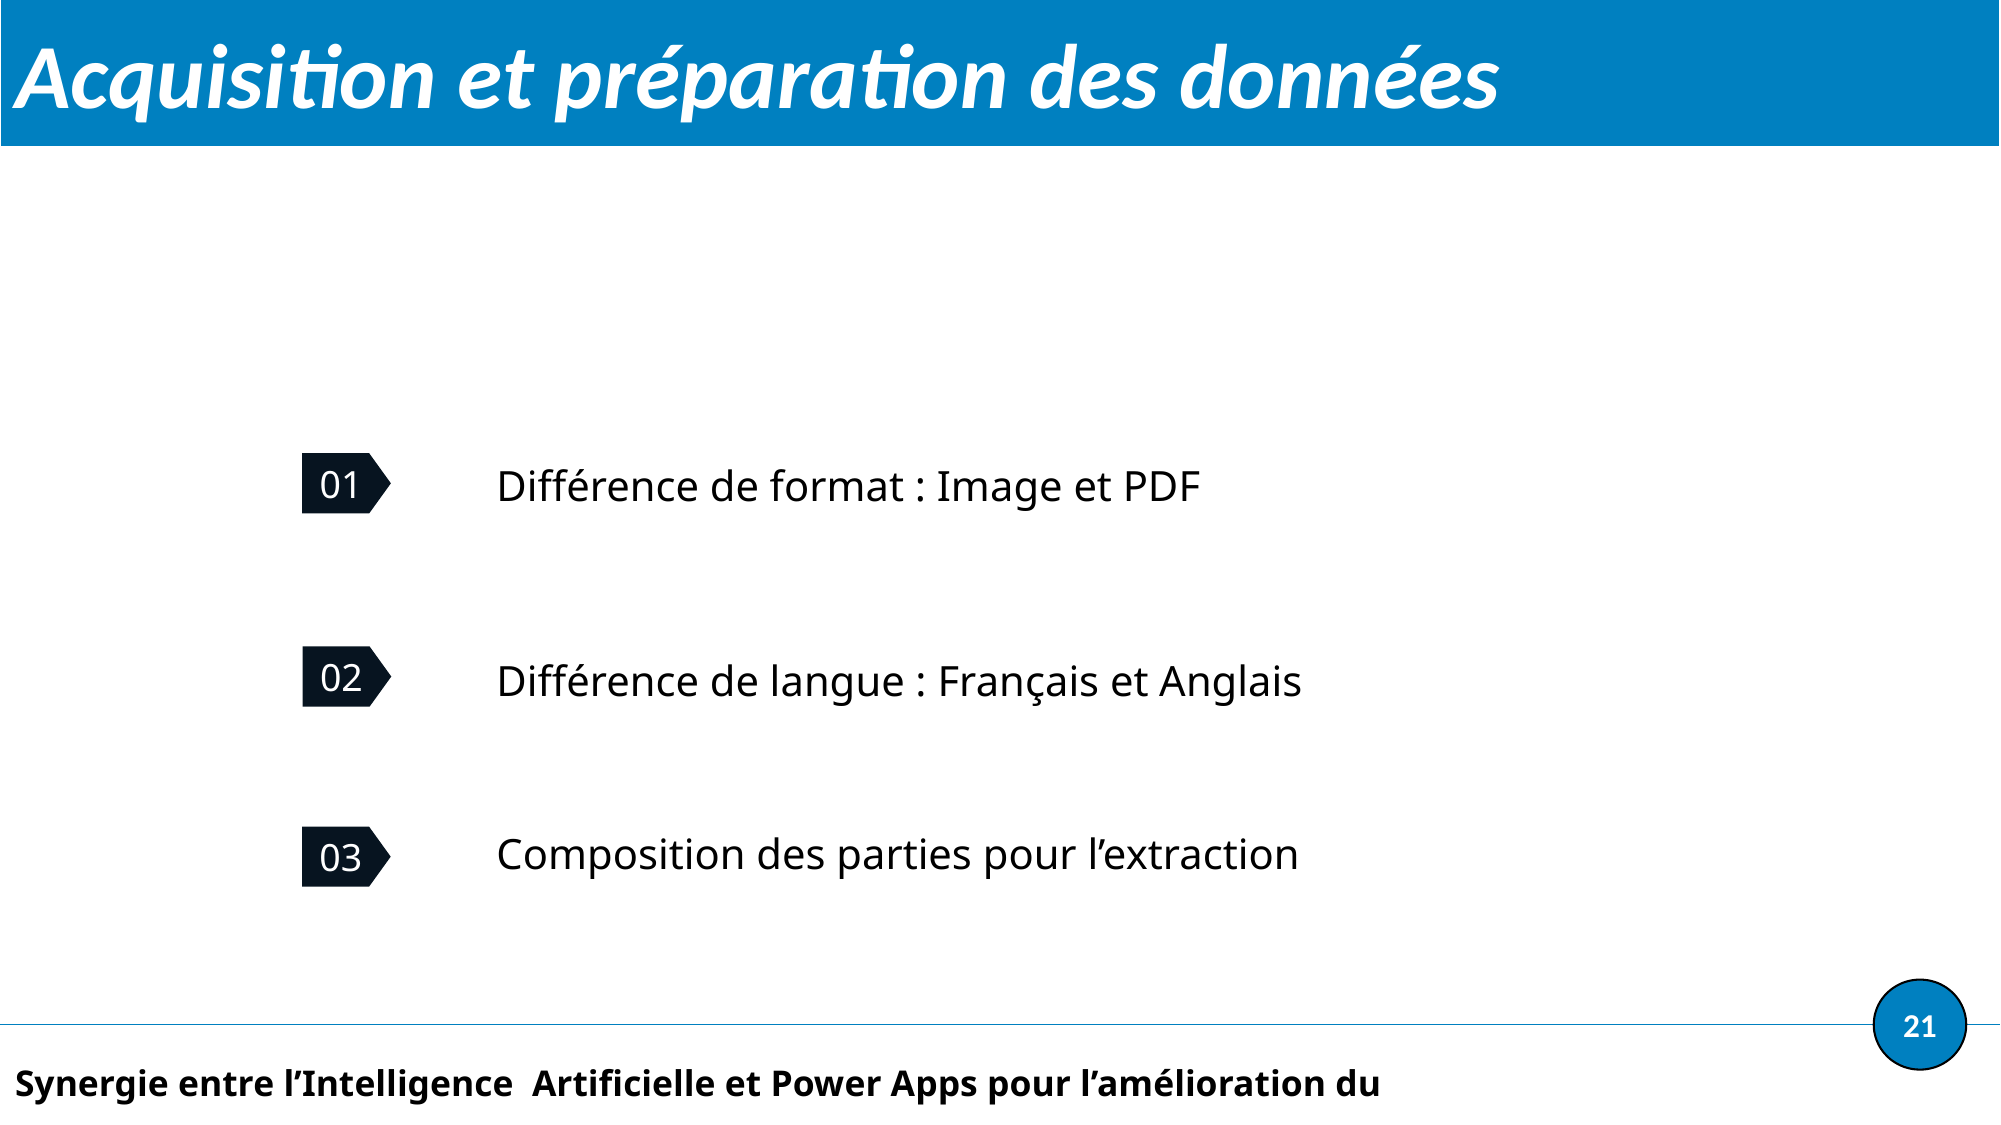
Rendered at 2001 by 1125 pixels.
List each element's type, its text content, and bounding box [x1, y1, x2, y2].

text_box 02 [302, 646, 392, 707]
text_box 01 [302, 453, 391, 514]
text_box Acquisition et préparation des données [0, 0, 2000, 147]
text_box Synergie entre l’Intelligence Artificielle et Power Apps pour l’amélioration du processus de recrutement [0, 1032, 1564, 1107]
text_box Différence de format : Image et PDF [477, 449, 1618, 520]
text_box 03 [302, 826, 391, 887]
text_box Différence de langue : Français et Anglais [477, 643, 1618, 714]
text_box Composition des parties pour l’extraction [477, 817, 1618, 887]
text_box 21 [1873, 979, 1967, 1070]
